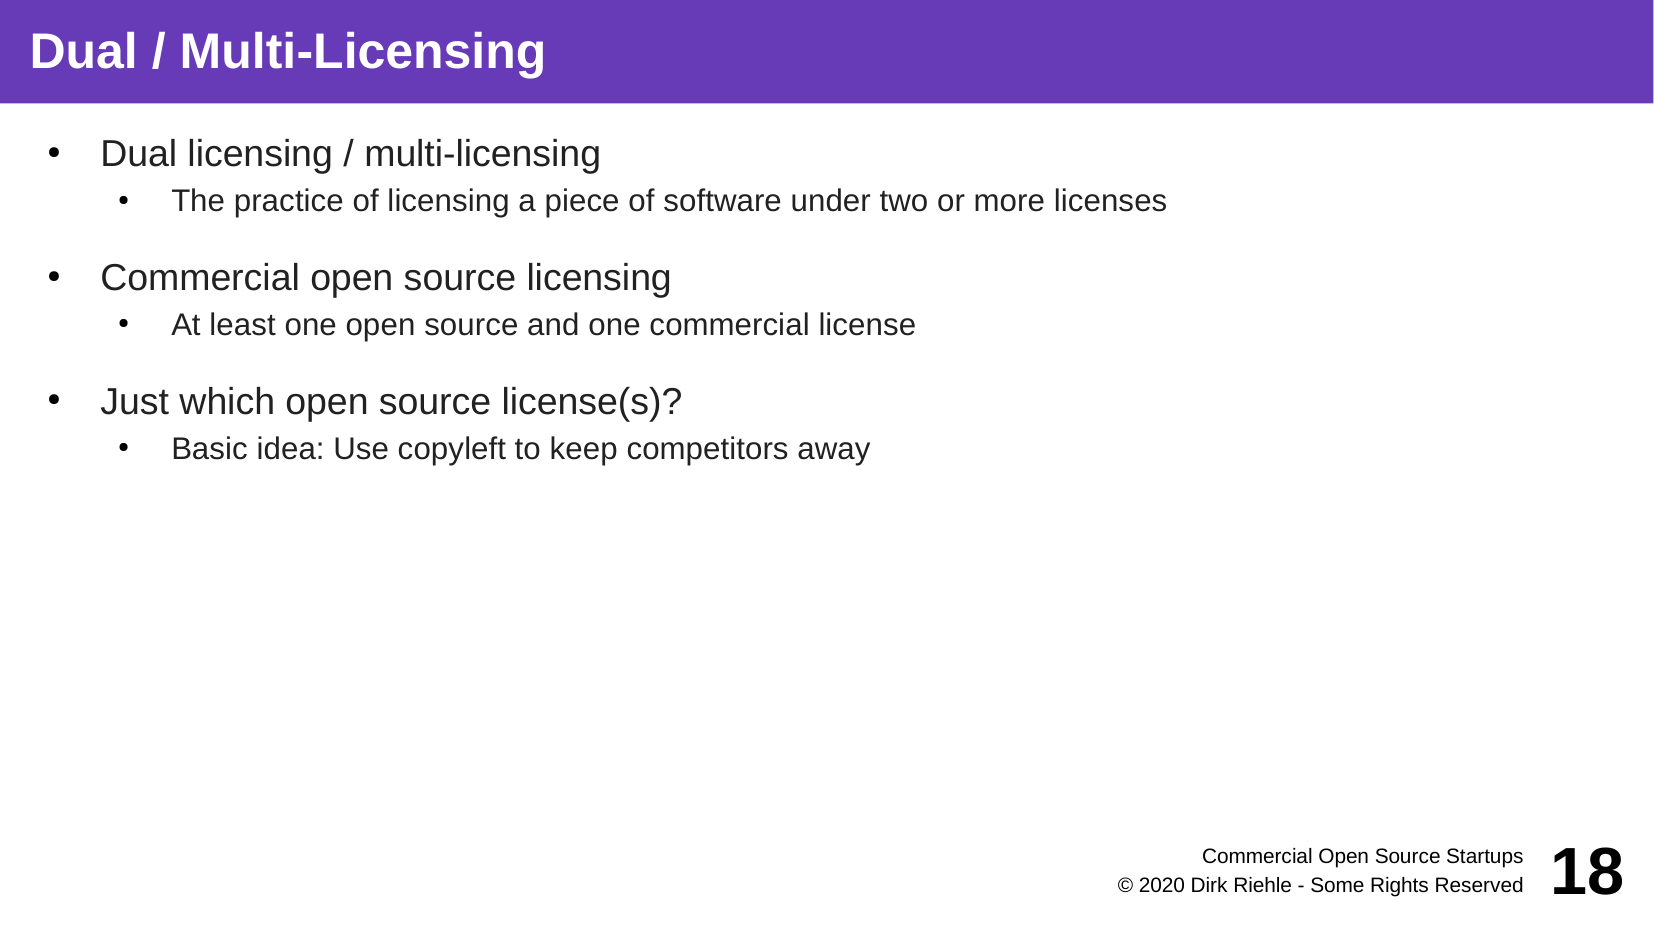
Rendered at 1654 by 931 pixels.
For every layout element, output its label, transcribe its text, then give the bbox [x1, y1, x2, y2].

title Dual / Multi-Licensing [0, 0, 1654, 104]
list Dual licensing / multi-licensing The practice of licensing a piece of software under two or more licenses Commercial open source licensing At least one open source and one commercial license Just which open source license(s)? Basic idea: Use copyleft to keep competitors away [29, 132, 1625, 813]
